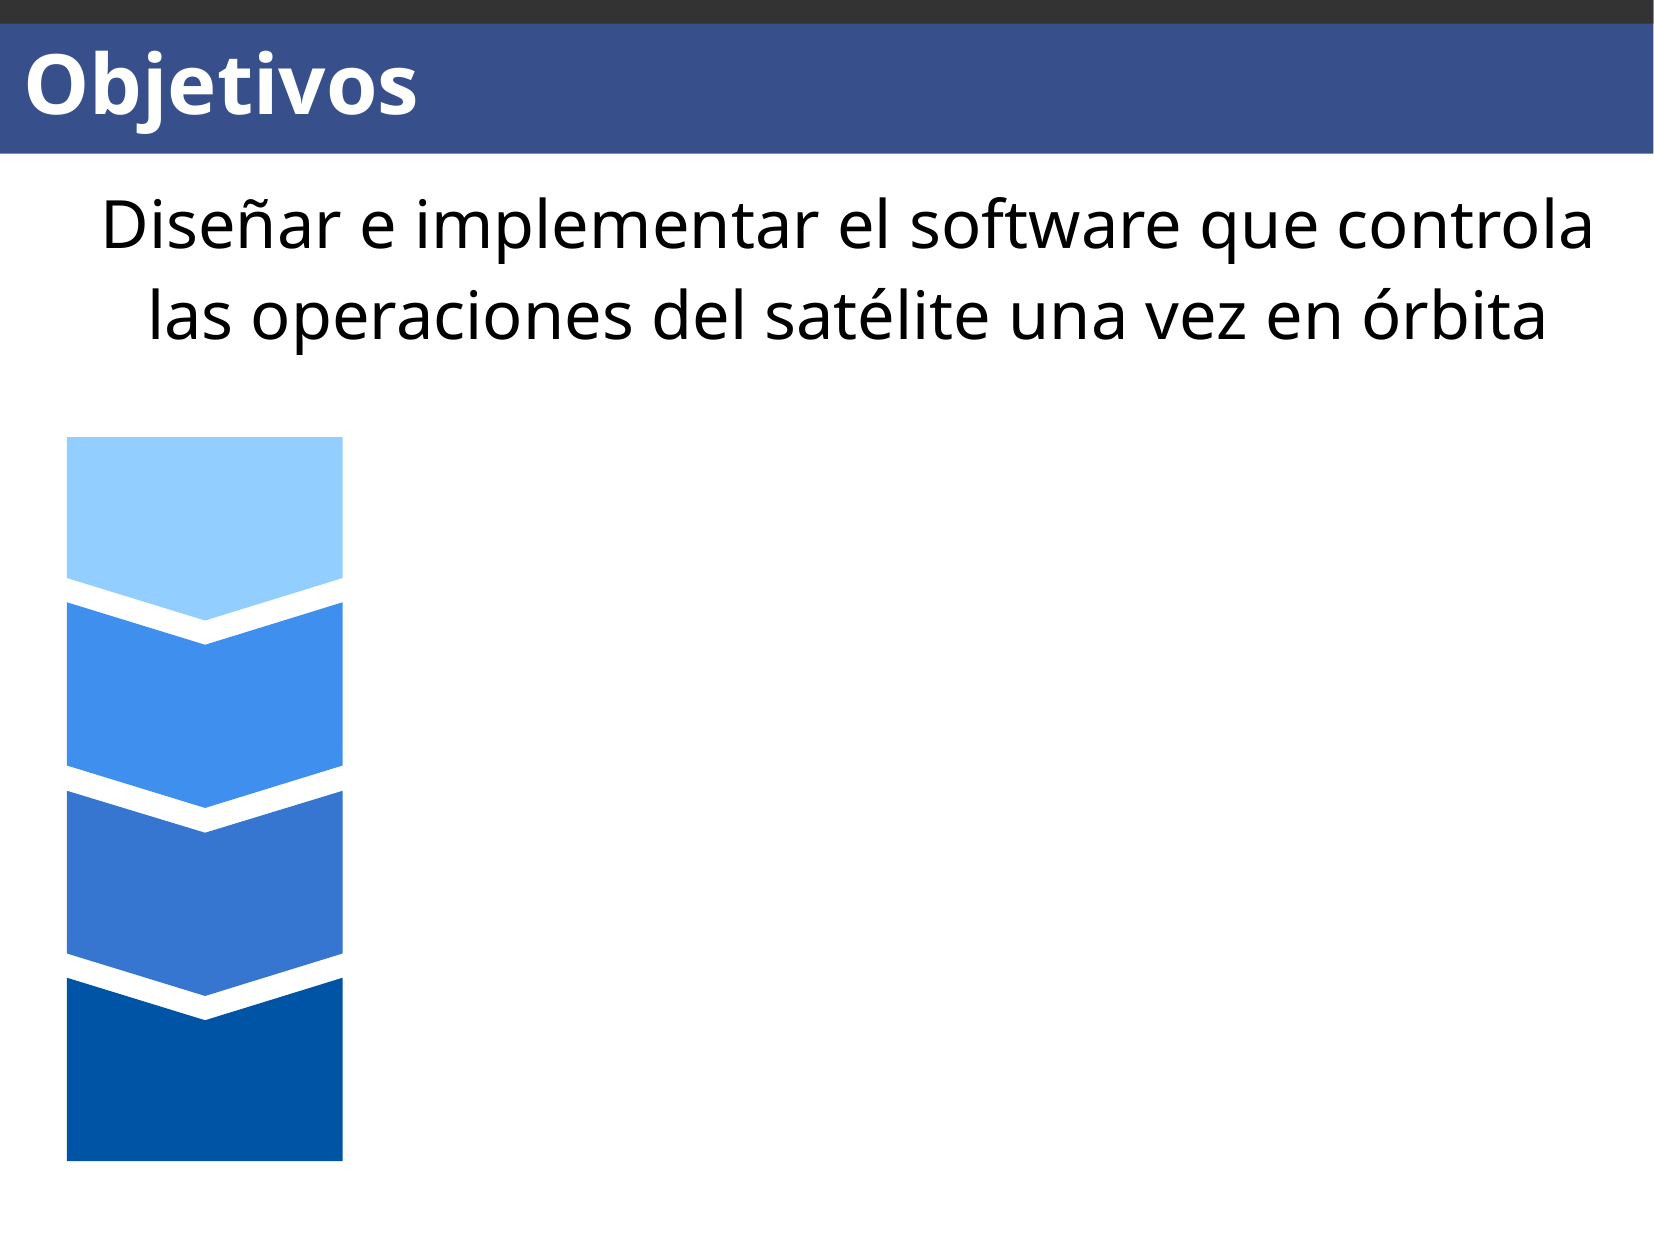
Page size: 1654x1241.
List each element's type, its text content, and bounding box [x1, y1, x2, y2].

picture [66, 437, 343, 1162]
title Objetivos [23, 17, 1630, 148]
list Diseñar e implementar el software que controla las operaciones del satélite una vez en órbita [29, 177, 1625, 1189]
